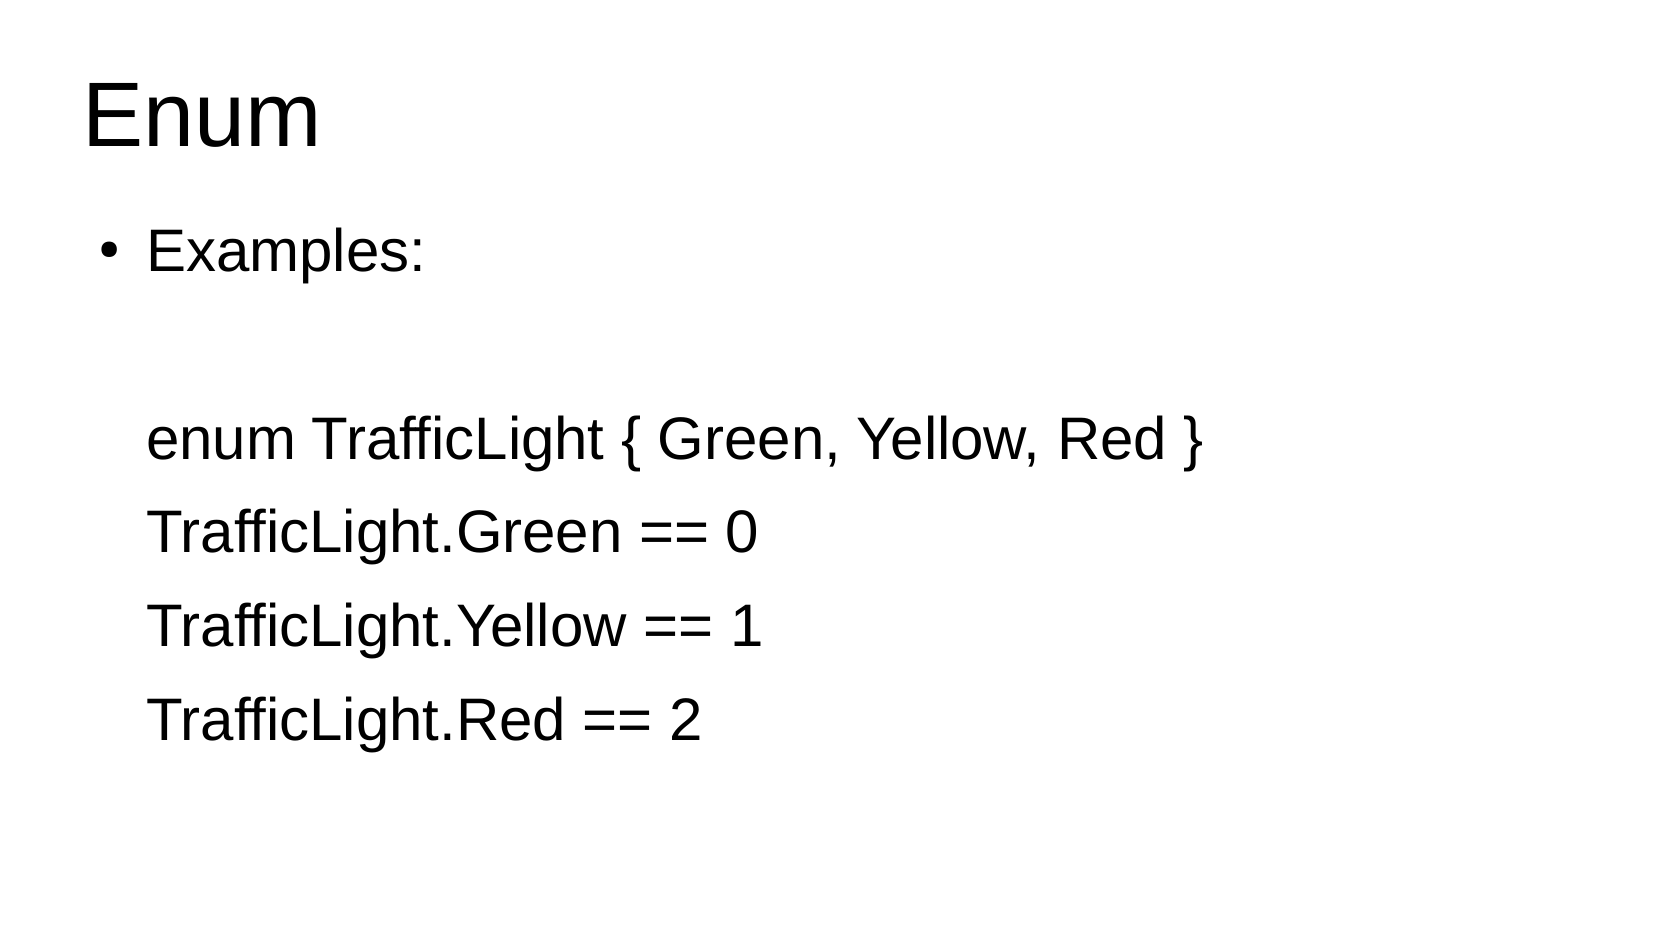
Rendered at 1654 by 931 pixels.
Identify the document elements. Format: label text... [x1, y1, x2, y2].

list Examples: enum TrafficLight { Green, Yellow, Red } TrafficLight.Green == 0 TrafficLight.Yellow == 1 TrafficLight.Red == 2 [82, 217, 1571, 758]
title Enum [82, 37, 1571, 193]
